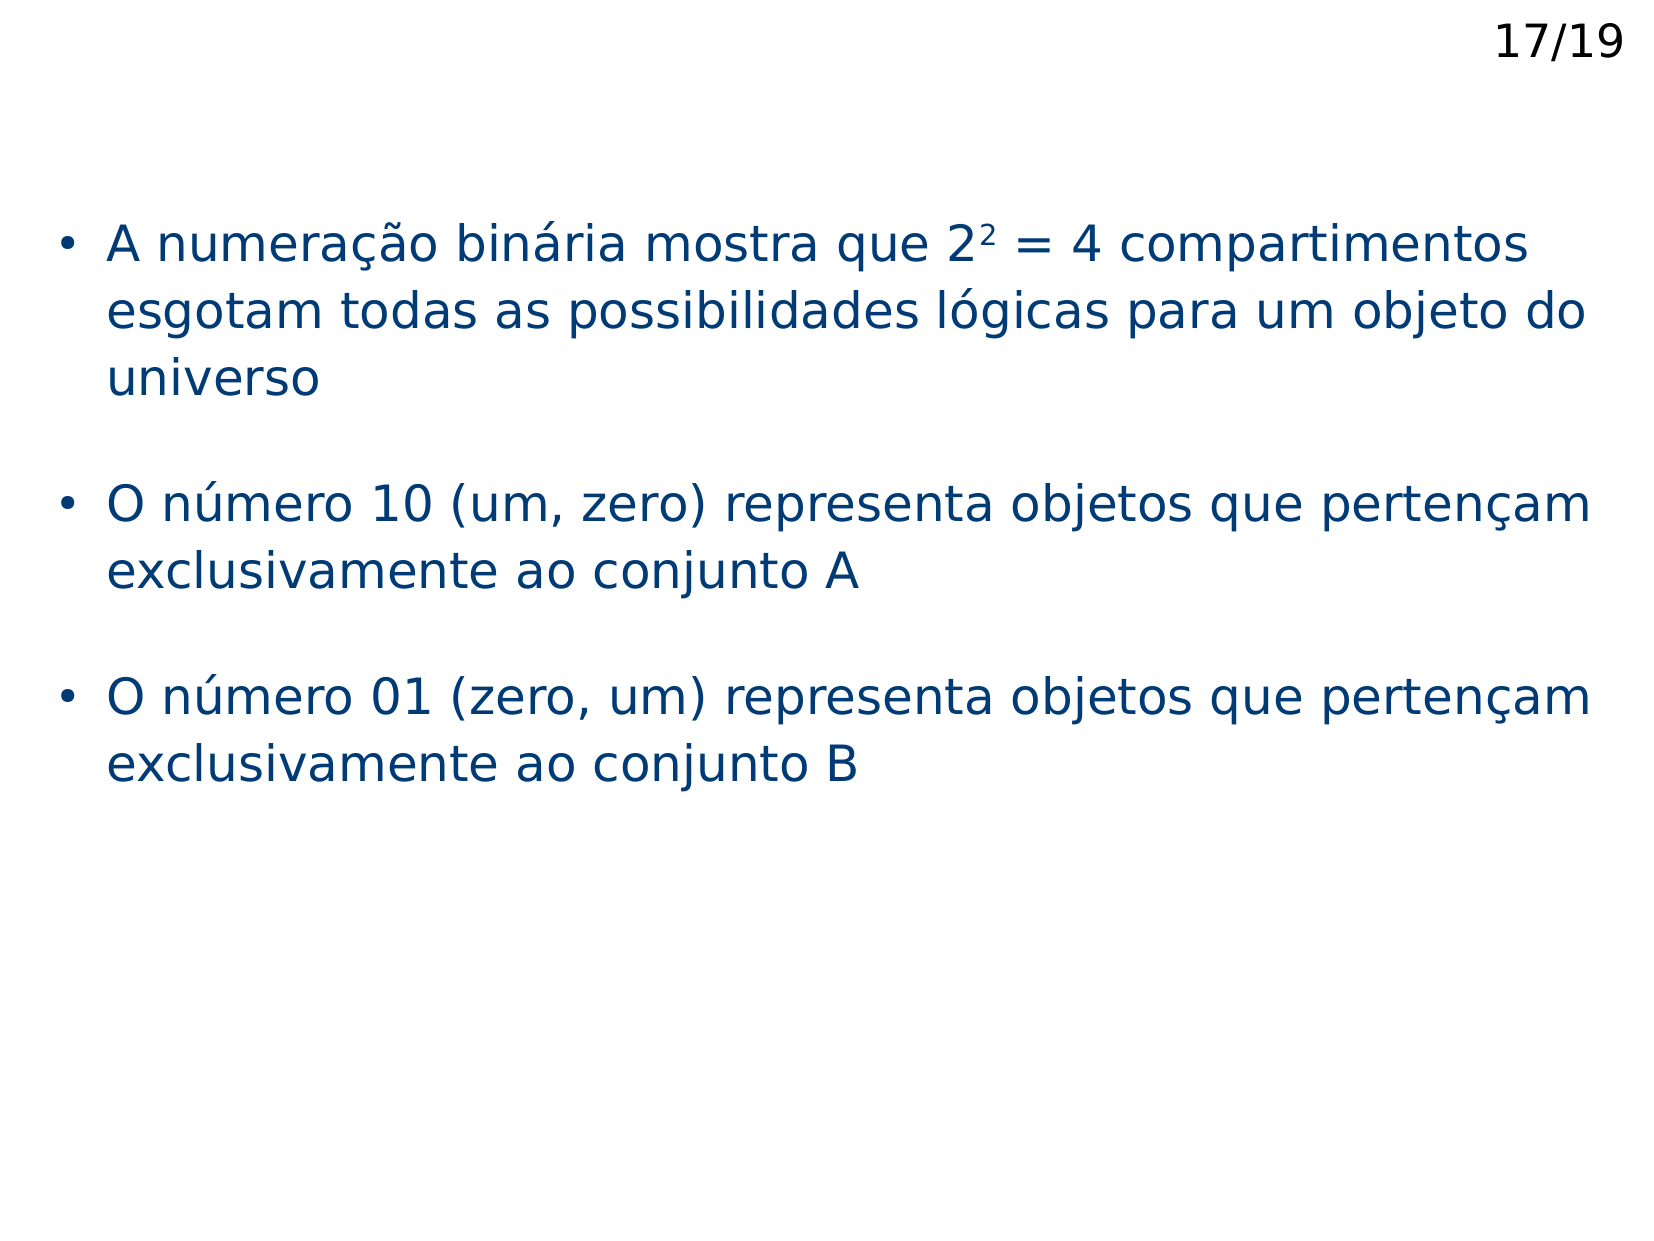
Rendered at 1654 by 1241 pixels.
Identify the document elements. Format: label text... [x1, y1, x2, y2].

list A numeração binária mostra que 22 = 4 compartimentos esgotam todas as possibilidades lógicas para um objeto do universo O número 10 (um, zero) representa objetos que pertençam exclusivamente ao conjunto A O número 01 (zero, um) representa objetos que pertençam exclusivamente ao conjunto B [59, 206, 1625, 1211]
